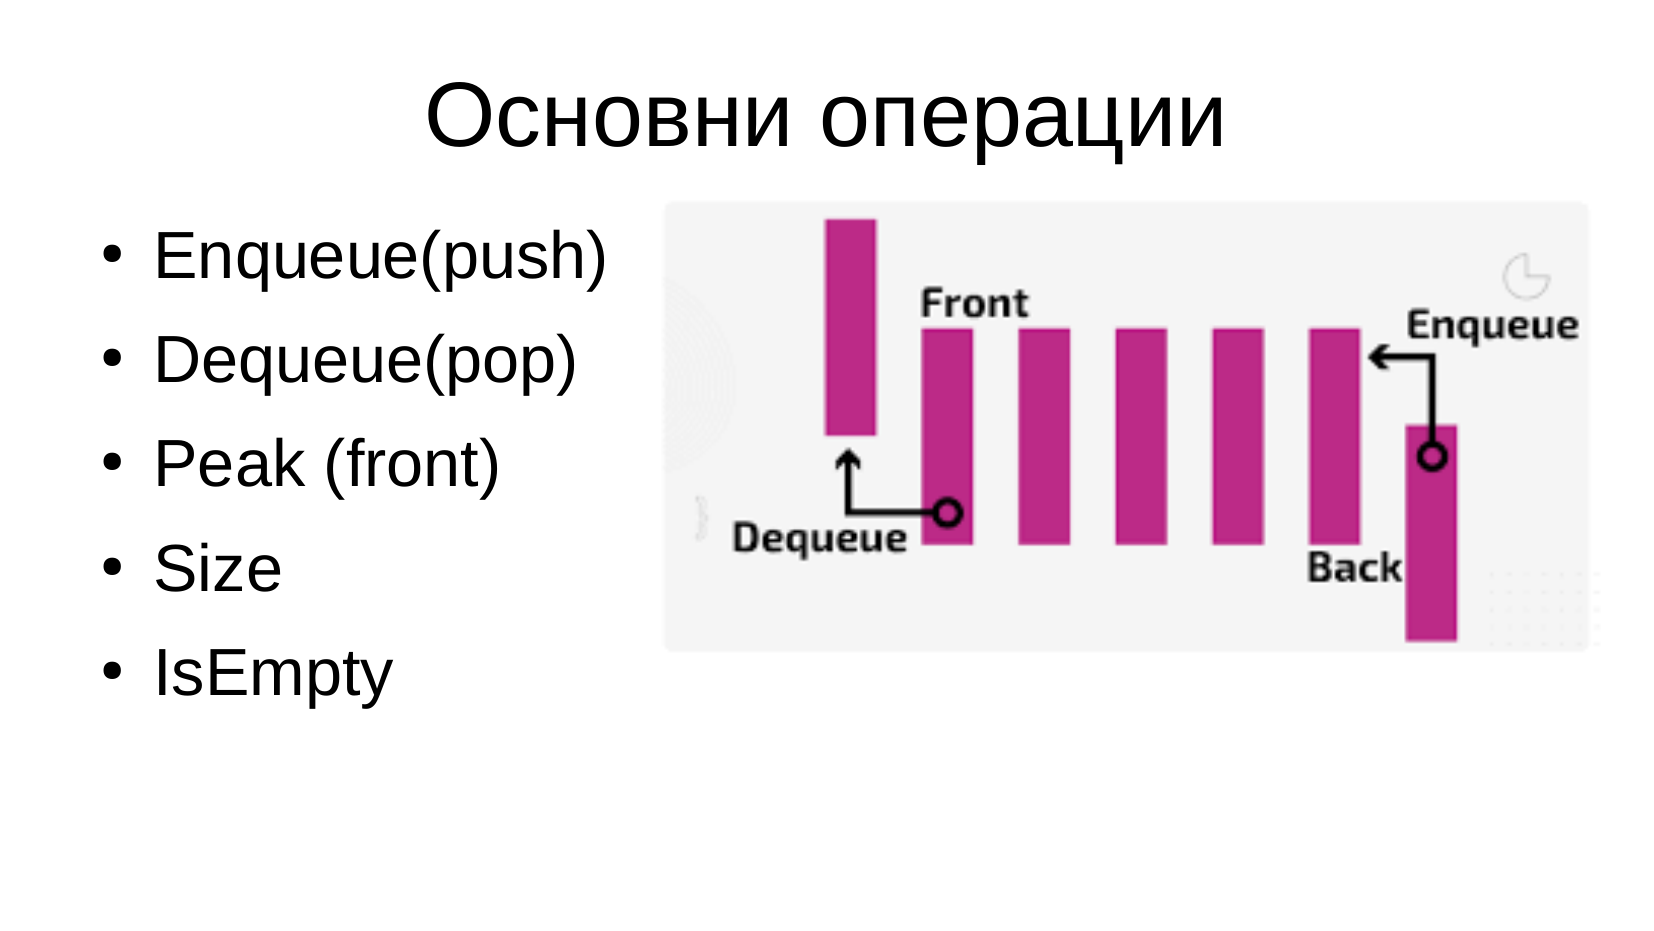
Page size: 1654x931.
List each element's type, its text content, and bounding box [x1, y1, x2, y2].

picture [645, 187, 1613, 671]
title Основни операции [82, 37, 1571, 193]
list Enqueue(push) Dequeue(pop) Peak (front) Size IsEmpty [82, 217, 1571, 758]
